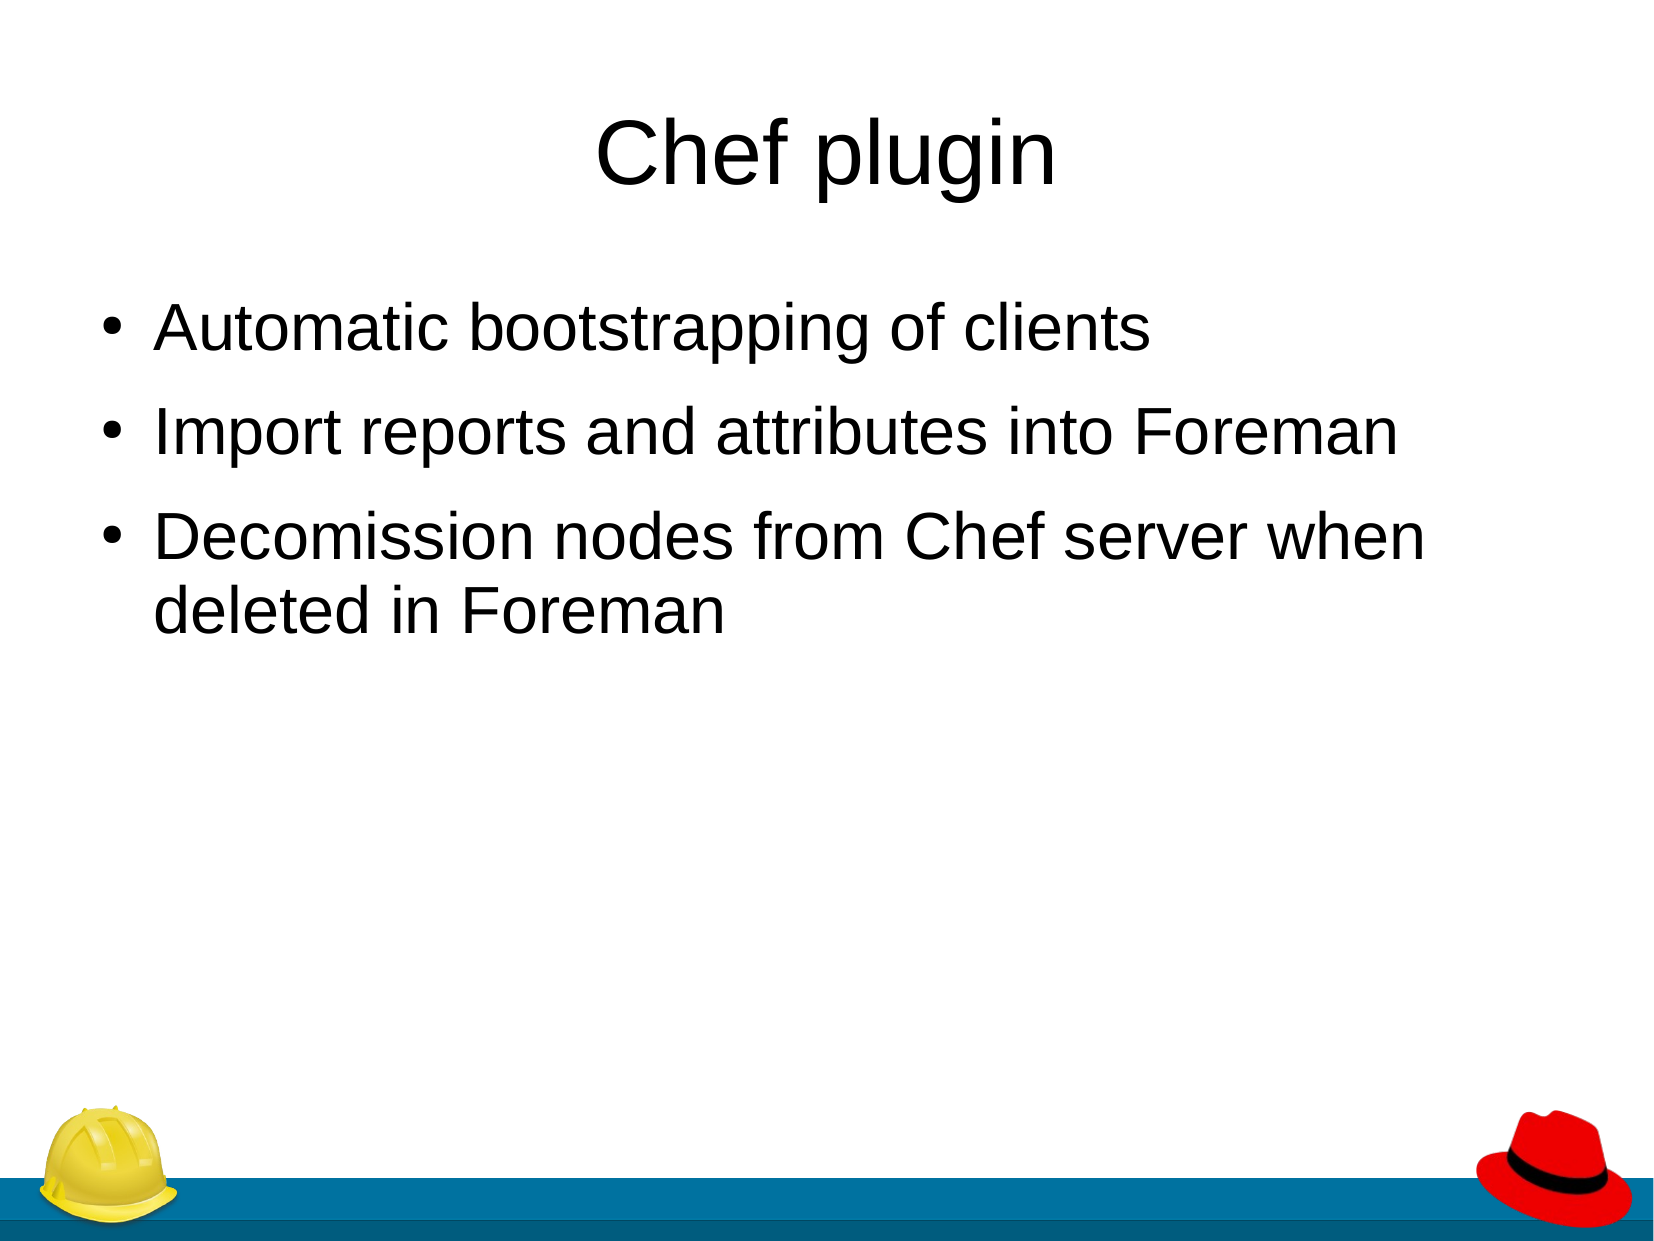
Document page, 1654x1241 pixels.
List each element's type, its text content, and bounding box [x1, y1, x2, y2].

picture [23, 1086, 189, 1227]
picture [1476, 1110, 1633, 1227]
list Automatic bootstrapping of clients Import reports and attributes into Foreman Decomission nodes from Chef server when deleted in Foreman [82, 290, 1571, 1010]
title Chef plugin [82, 49, 1571, 257]
